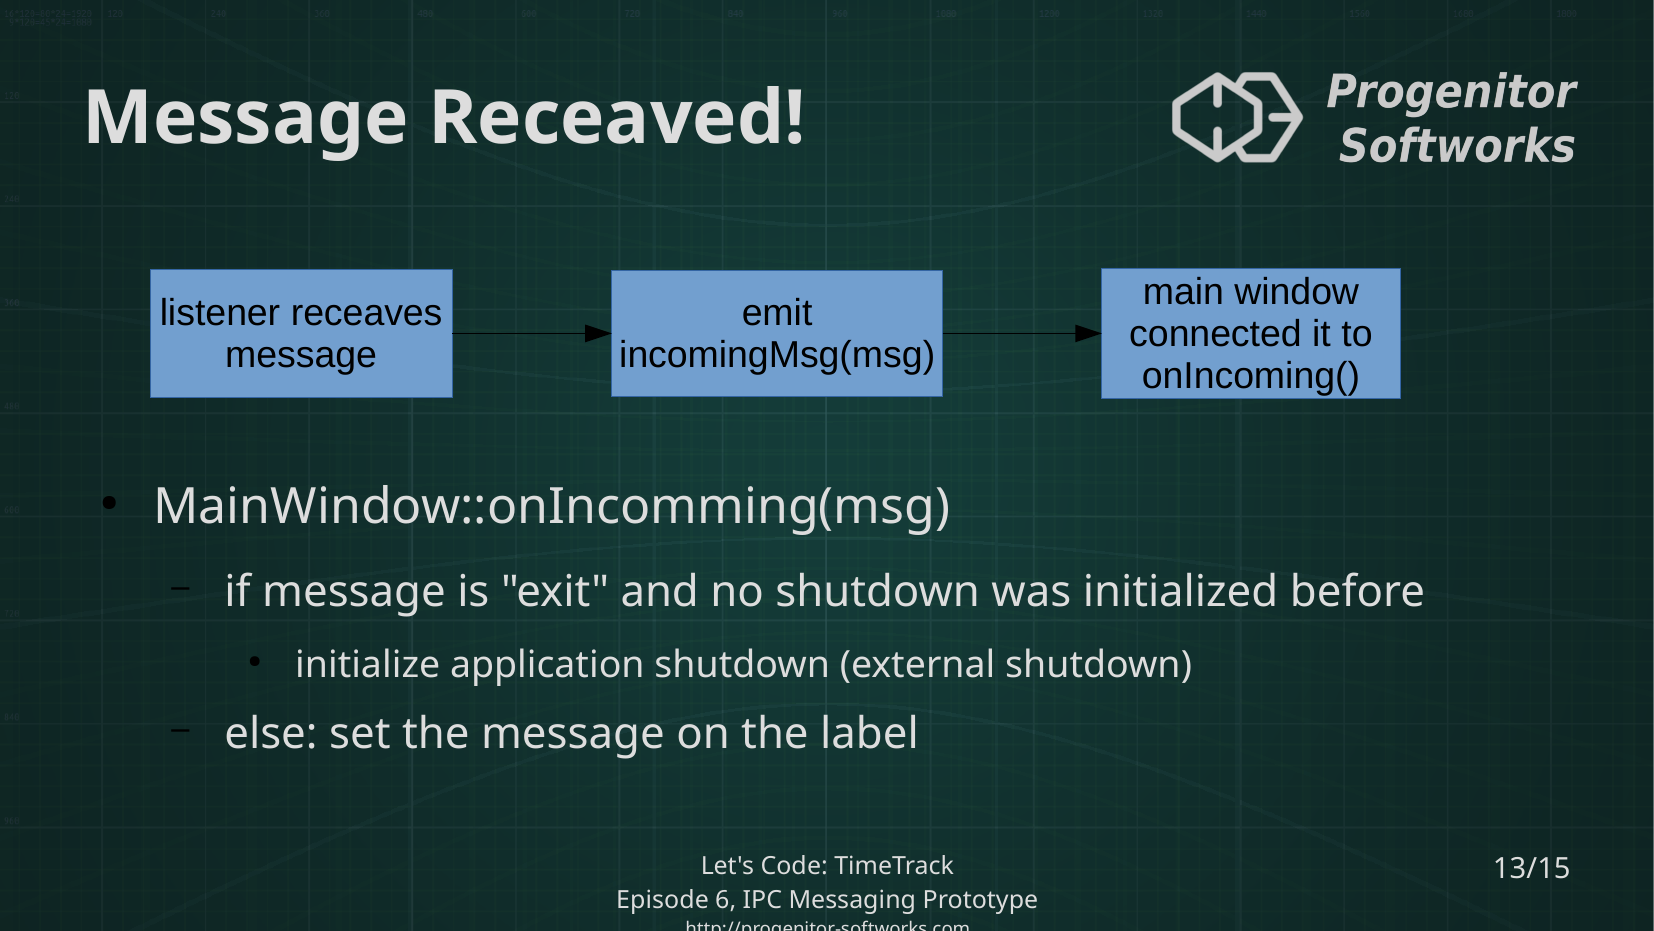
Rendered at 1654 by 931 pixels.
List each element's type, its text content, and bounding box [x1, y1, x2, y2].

title Message Receaved! [82, 37, 1133, 193]
list MainWindow::onIncomming(msg) if message is "exit" and no shutdown was initialized before initialize application shutdown (external shutdown) else: set the message on the label [82, 469, 1571, 819]
picture [0, 0, 1654, 931]
text_box emit incomingMsg(msg) [611, 270, 943, 397]
text_box listener receaves message [150, 269, 453, 398]
text_box main window connected it to onIncoming() [1101, 268, 1401, 399]
